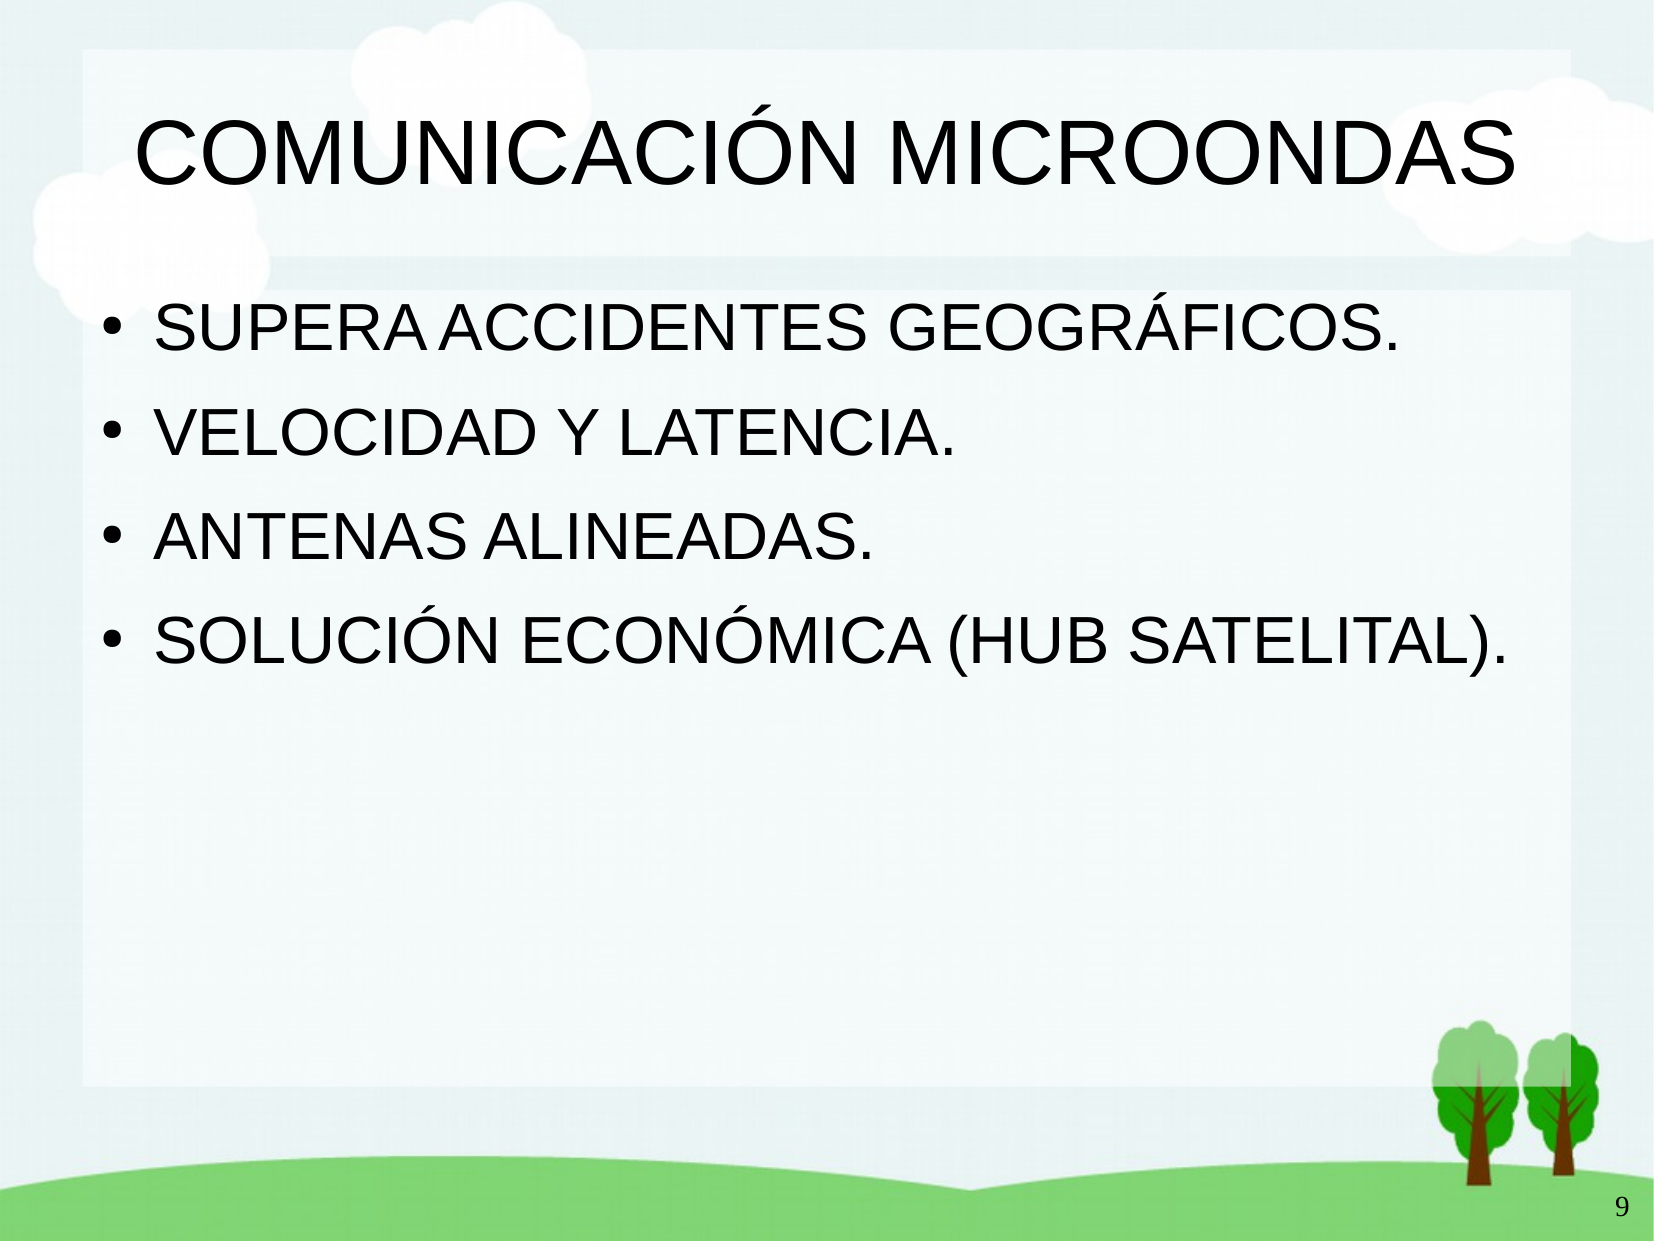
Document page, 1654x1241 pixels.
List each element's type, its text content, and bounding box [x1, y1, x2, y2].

title COMUNICACIÓN MICROONDAS [82, 49, 1571, 257]
list SUPERA ACCIDENTES GEOGRÁFICOS. VELOCIDAD Y LATENCIA. ANTENAS ALINEADAS. SOLUCIÓN ECONÓMICA (HUB SATELITAL). [82, 290, 1571, 1087]
picture [0, 0, 1654, 1241]
